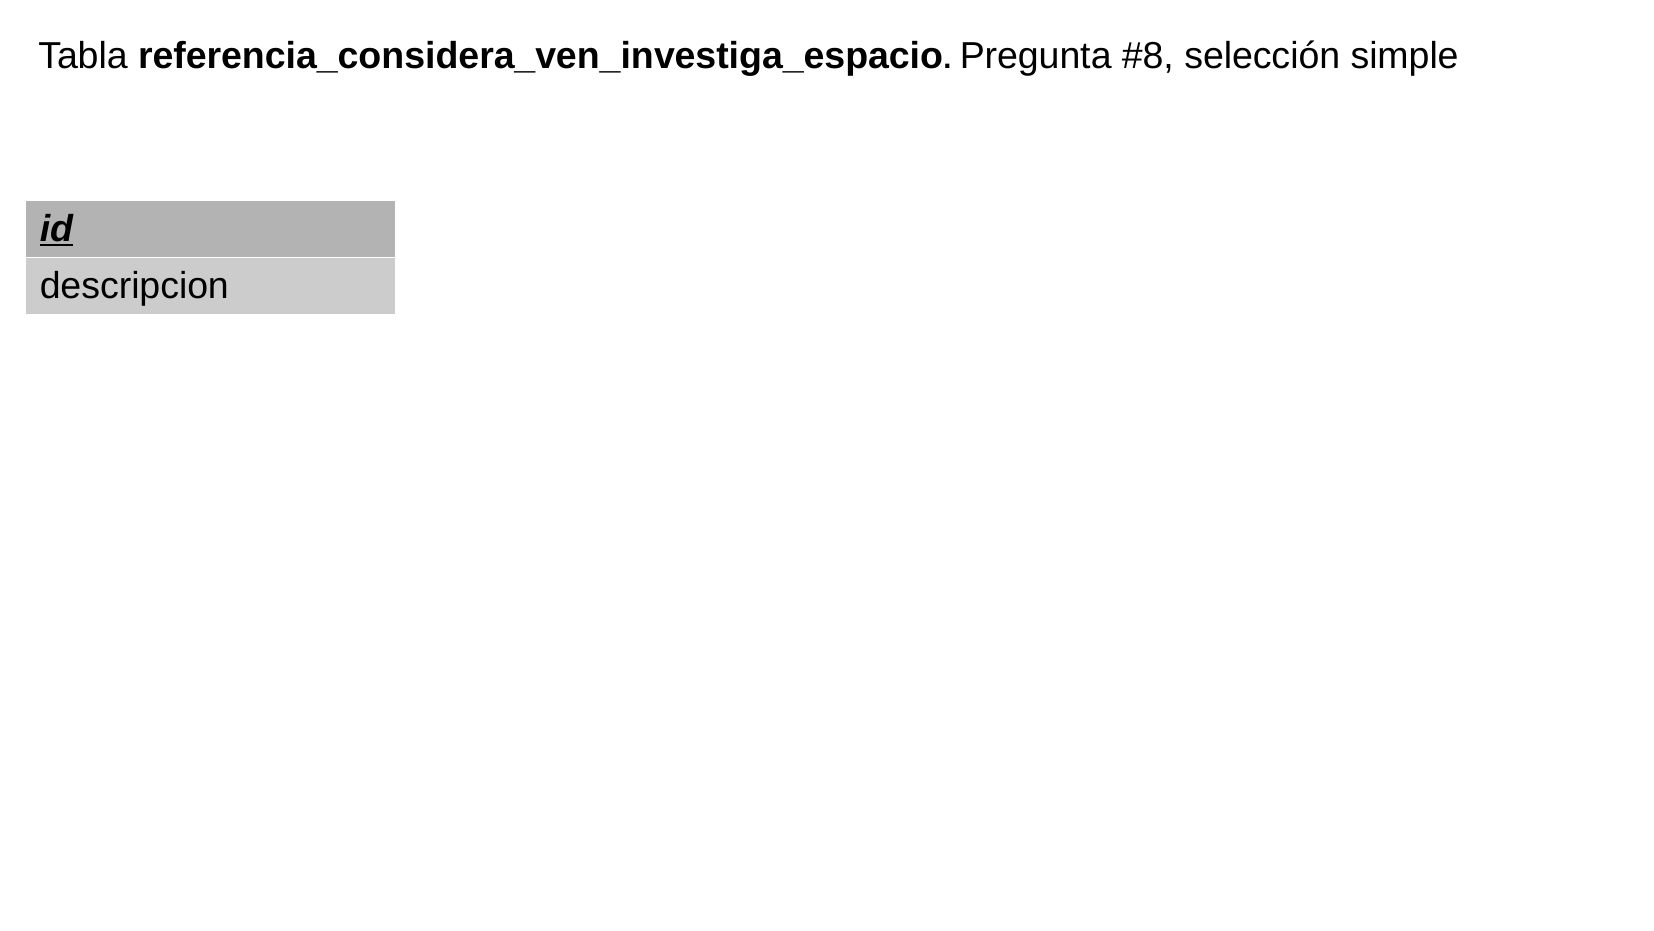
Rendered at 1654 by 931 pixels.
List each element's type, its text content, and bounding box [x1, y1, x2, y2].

table_cell descripcion [26, 258, 395, 314]
text_box Tabla referencia_considera_ven_investiga_espacio. Pregunta #8, selección simple [23, 23, 1618, 165]
table_header id [26, 201, 395, 257]
